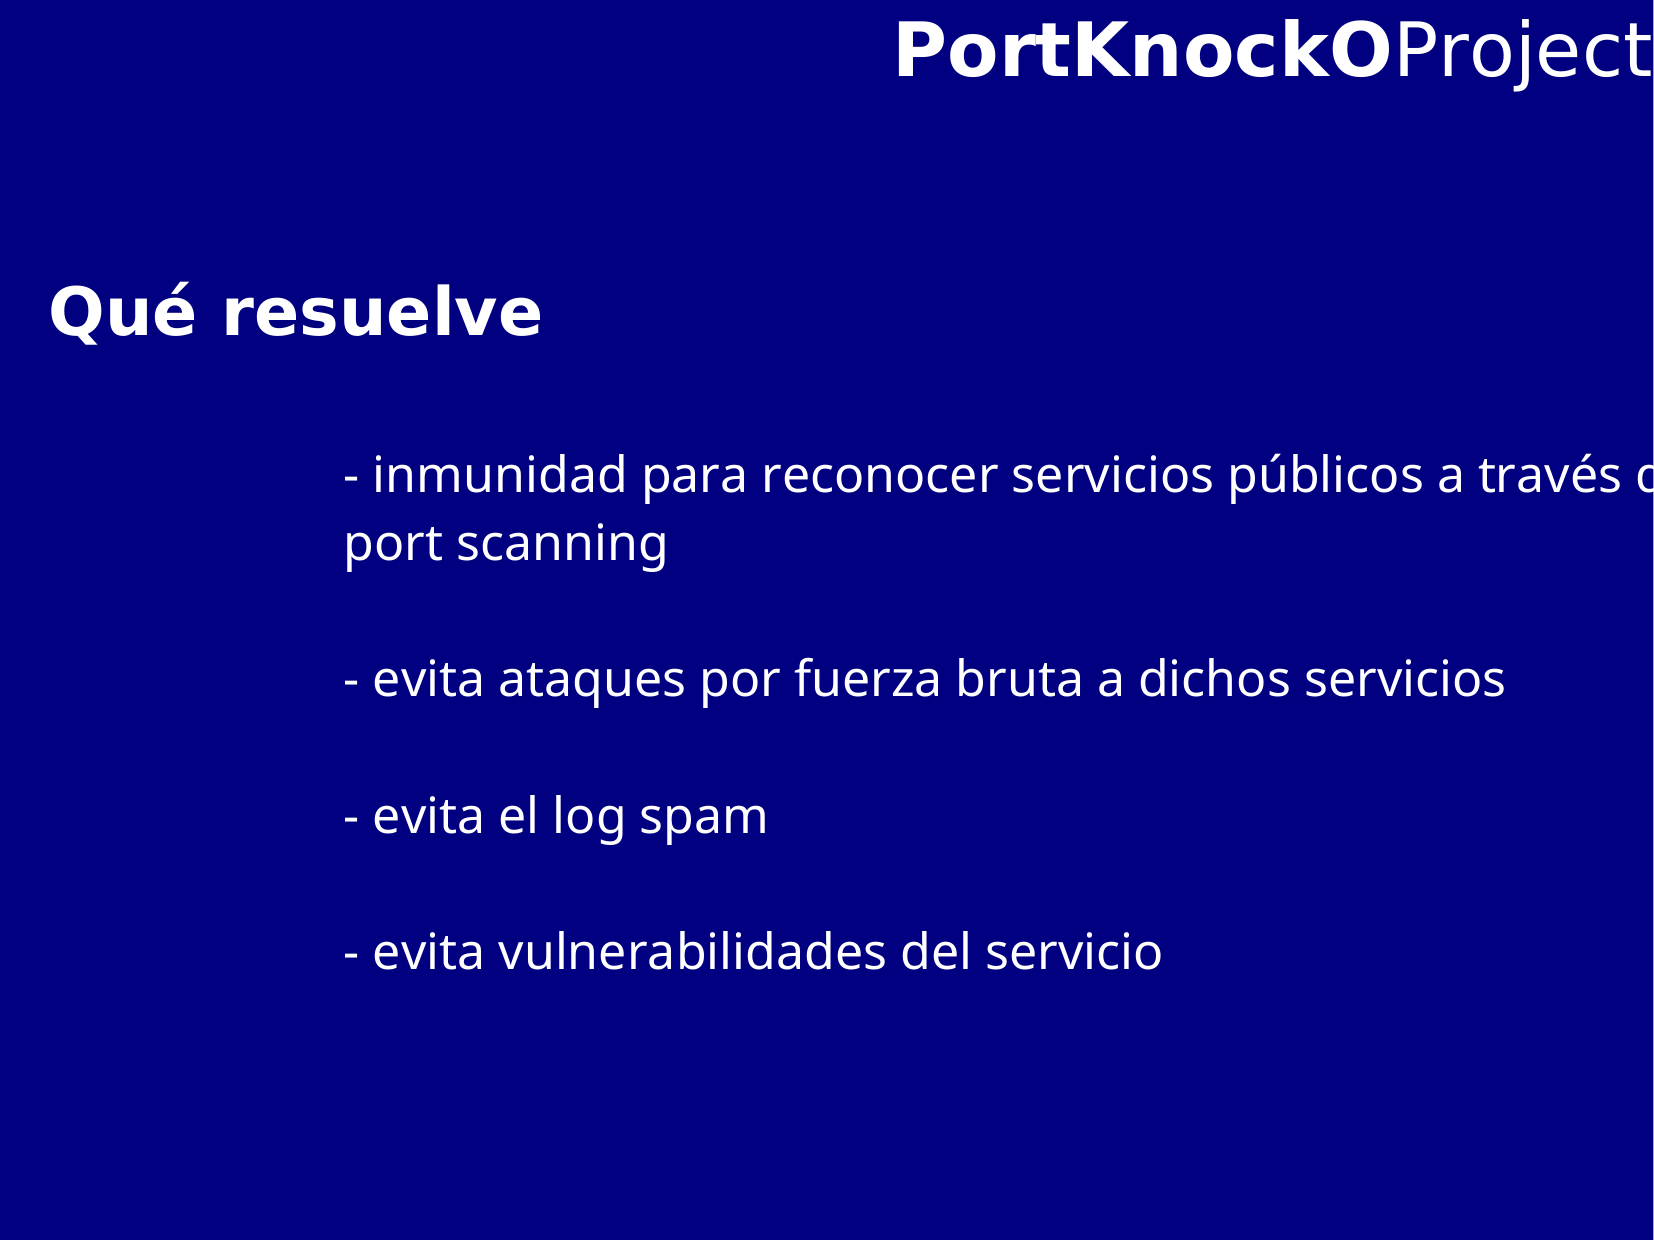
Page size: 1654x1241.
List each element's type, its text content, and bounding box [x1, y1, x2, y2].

text_box - inmunidad para reconocer servicios públicos a través de port scanning - evita ataques por fuerza bruta a dichos servicios - evita el log spam - evita vulnerabilidades del servicio [329, 431, 1637, 930]
text_box Qué resuelve [33, 266, 559, 359]
text_box PortKnockOProject [878, 0, 1654, 103]
